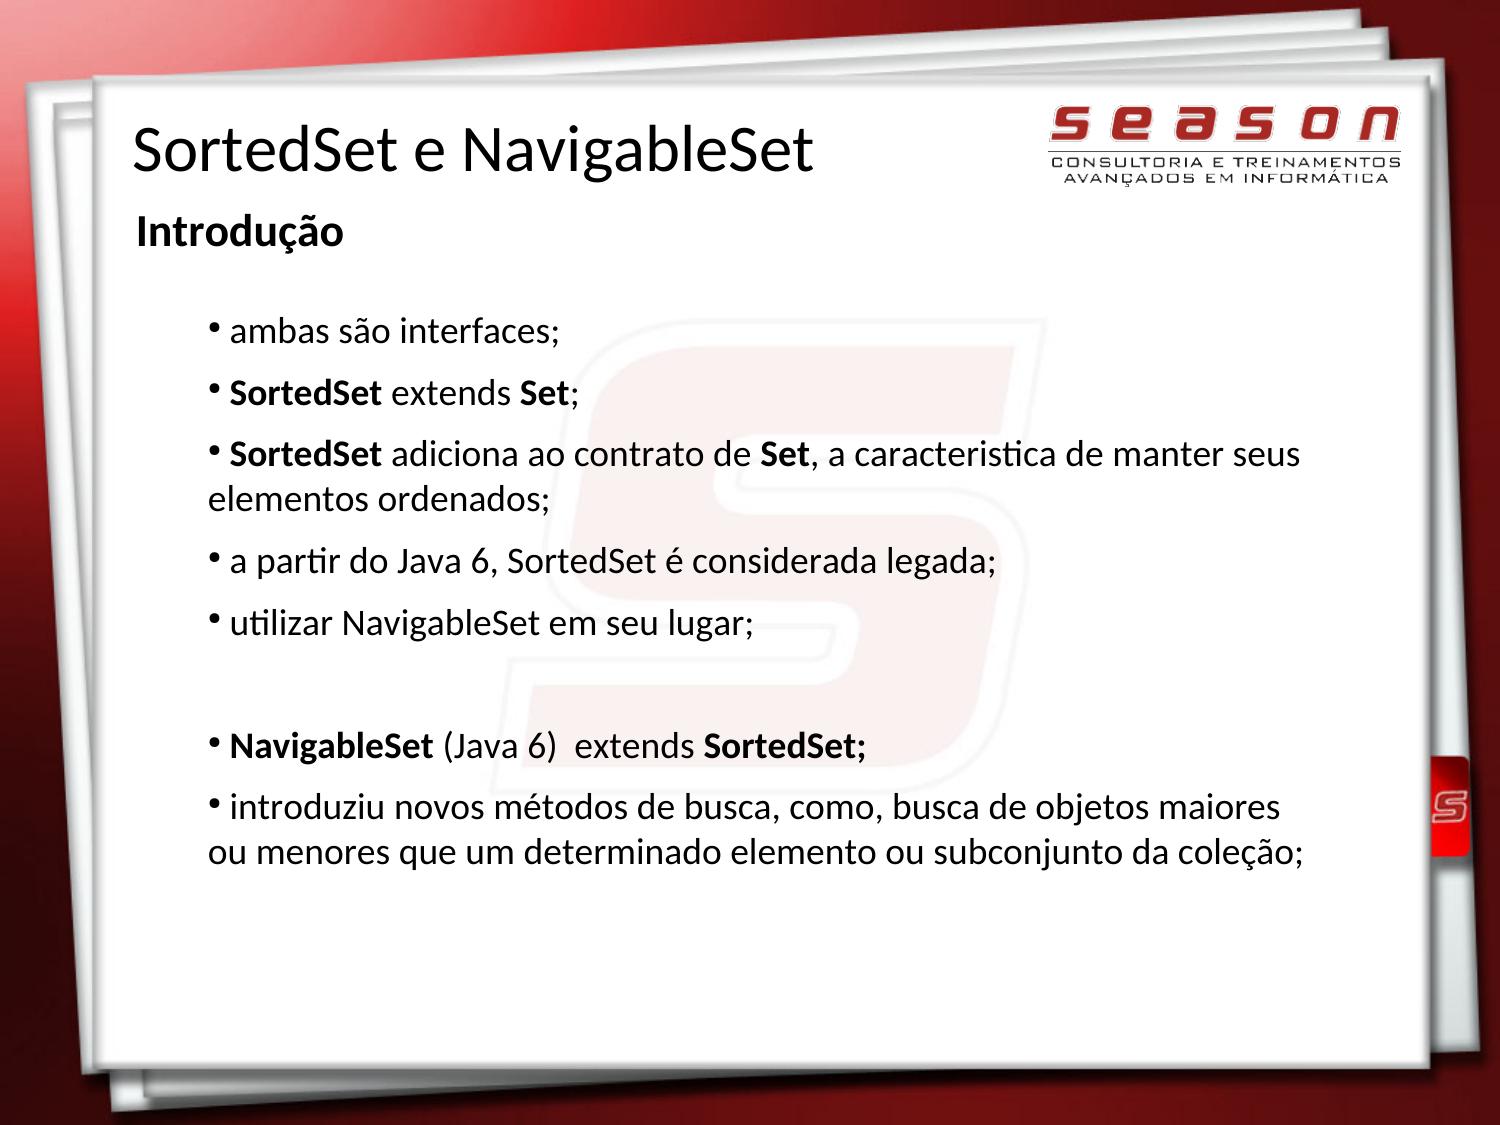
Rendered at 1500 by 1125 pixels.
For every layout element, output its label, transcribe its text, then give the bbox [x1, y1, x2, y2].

text_box Introdução [135, 200, 1246, 256]
picture [0, 0, 1500, 1125]
title SortedSet e NavigableSet [118, 33, 1394, 257]
text_box ambas são interfaces; SortedSet extends Set; SortedSet adiciona ao contrato de Set, a caracteristica de manter seus elementos ordenados; a partir do Java 6, SortedSet é considerada legada; utilizar NavigableSet em seu lugar; NavigableSet (Java 6) extends SortedSet; introduziu novos métodos de busca, como, busca de objetos maiores ou menores que um determinado elemento ou subconjunto da coleção; [207, 283, 1328, 957]
